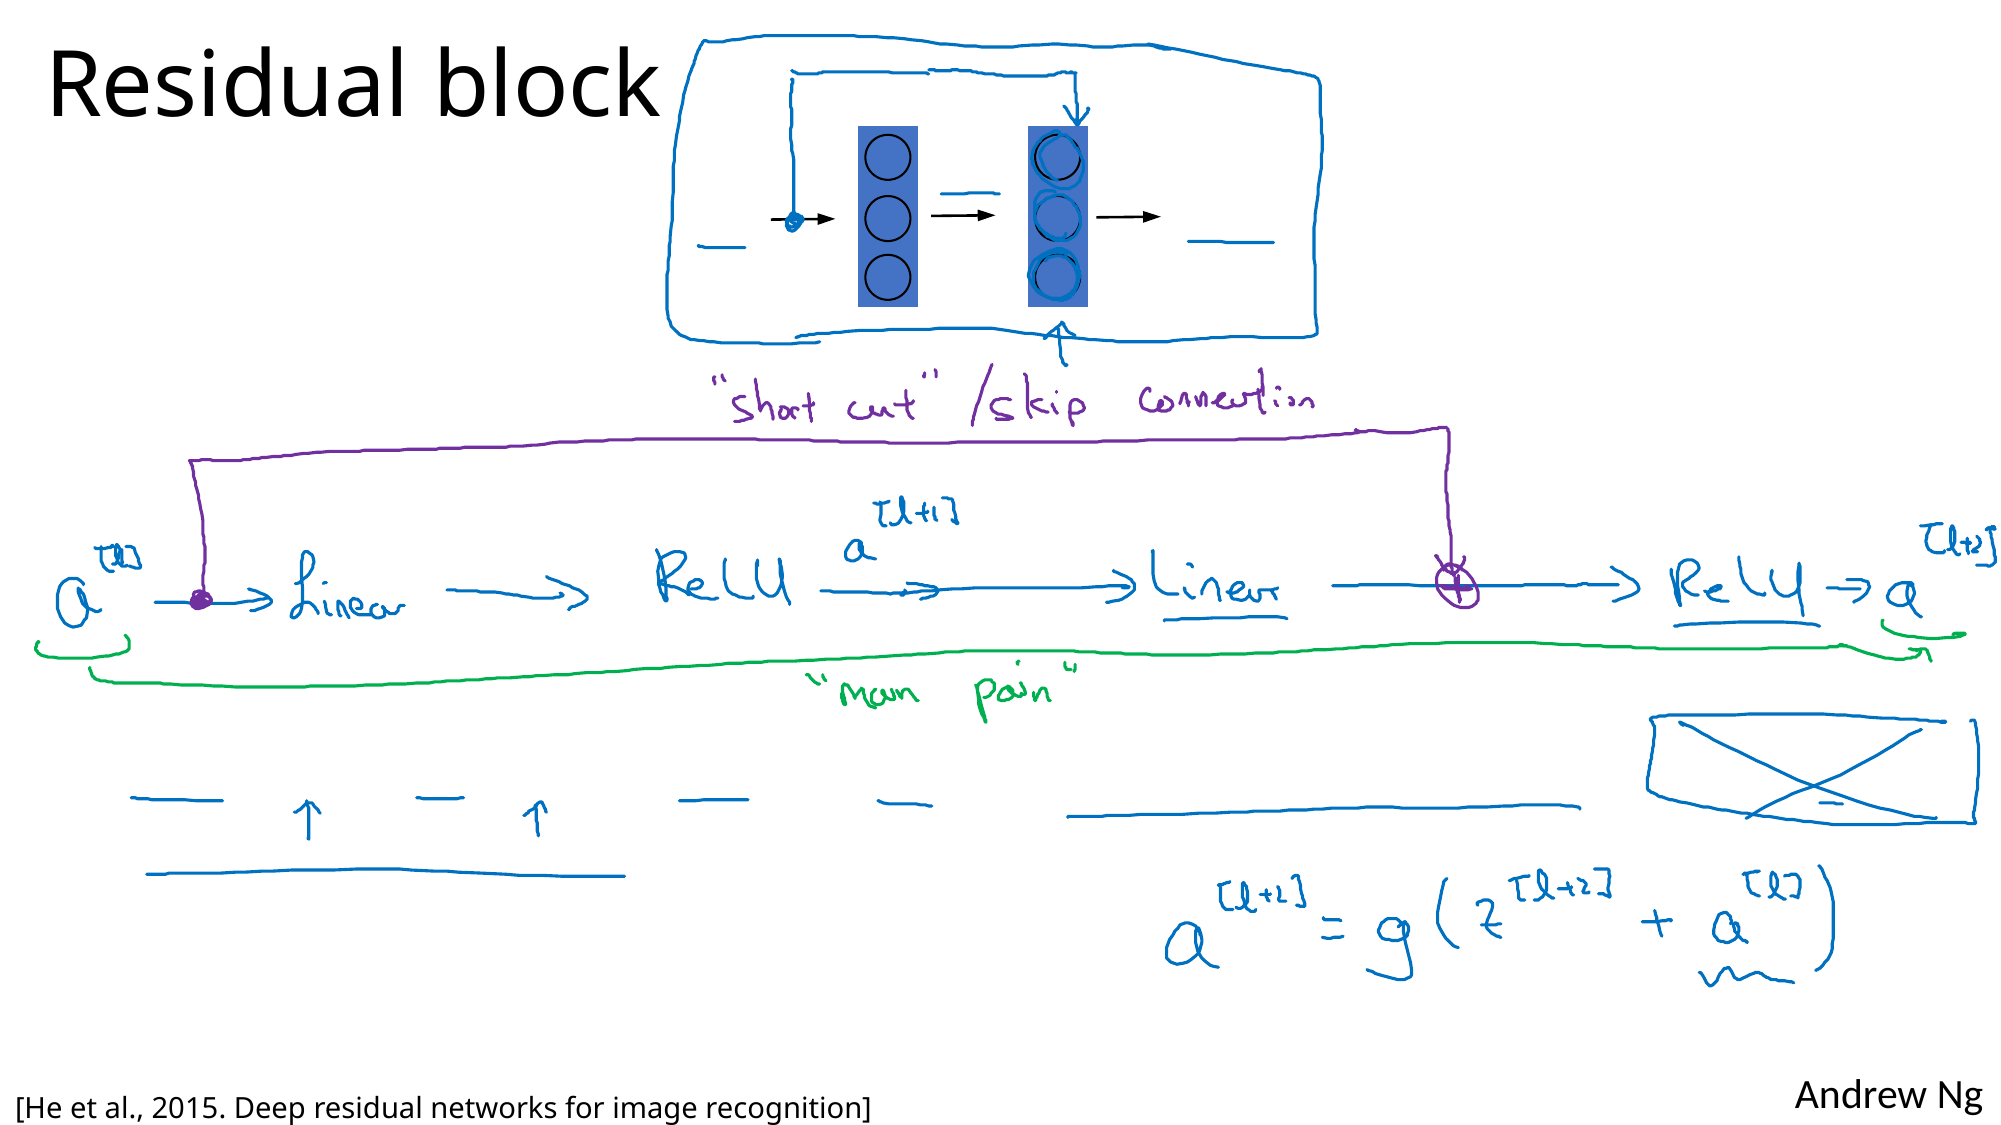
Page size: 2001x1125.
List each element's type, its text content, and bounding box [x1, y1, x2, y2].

text_box [He et al., 2015. Deep residual networks for image recognition] [0, 1081, 882, 1125]
picture [32, 32, 1998, 990]
title Residual block [30, 29, 2000, 248]
